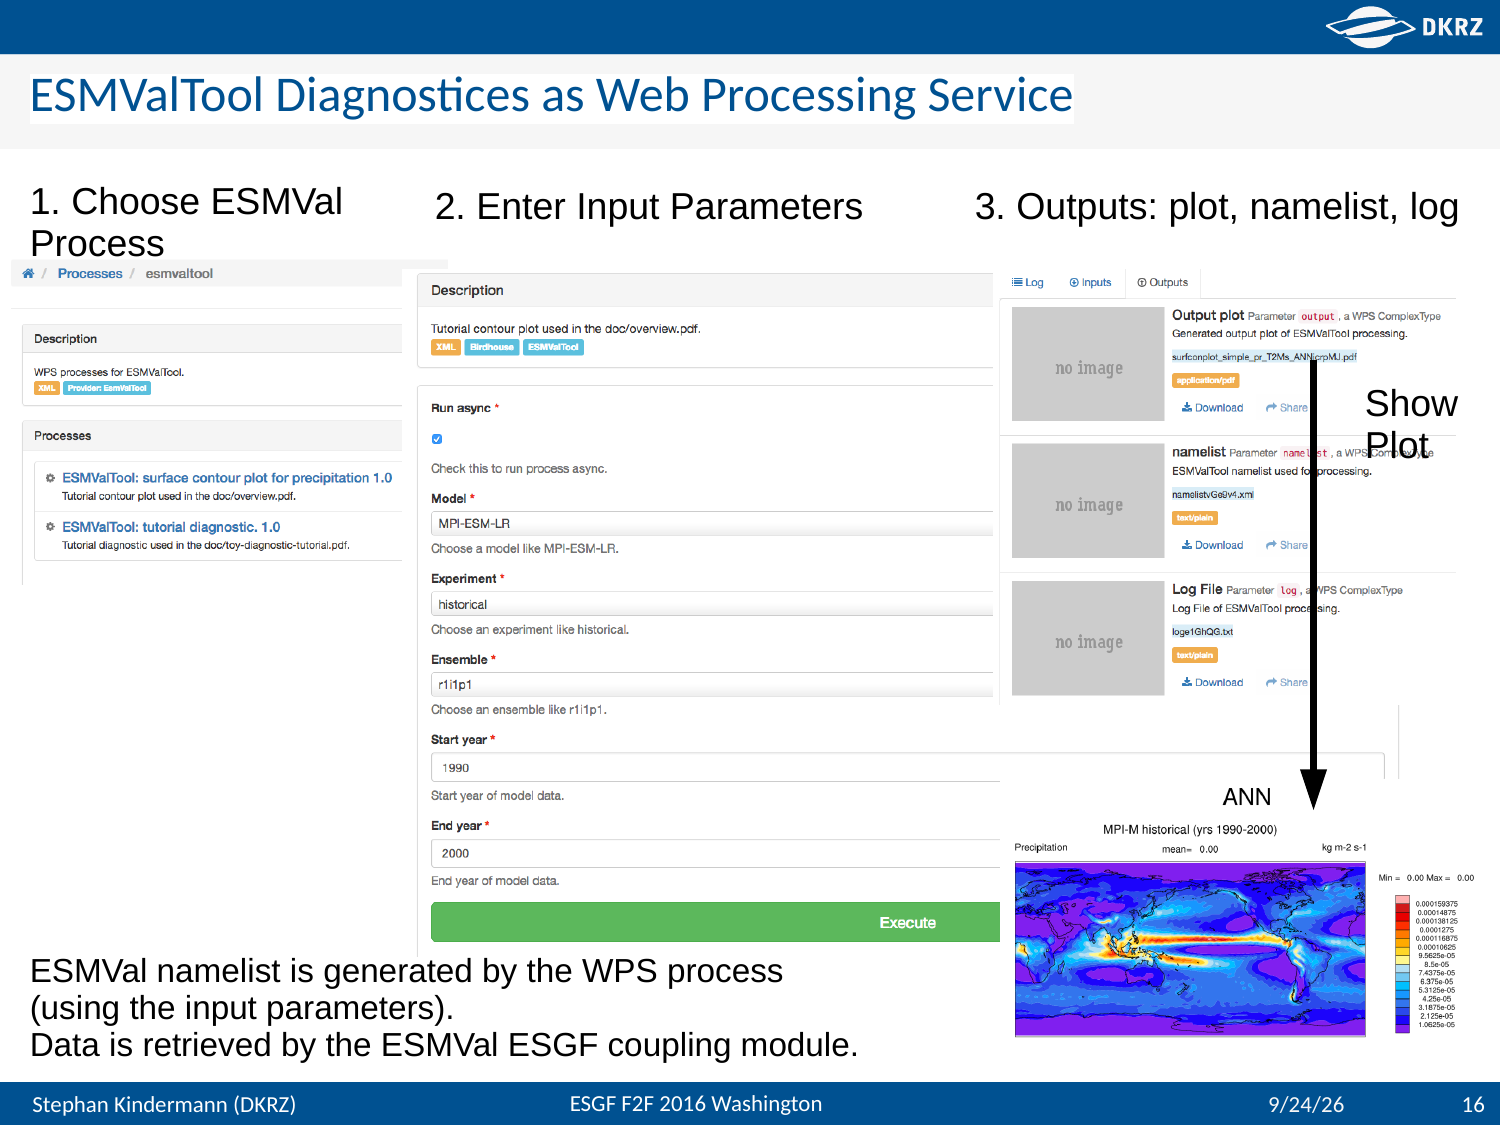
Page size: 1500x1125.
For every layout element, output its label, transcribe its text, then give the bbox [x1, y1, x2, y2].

text_box 2. Enter Input Parameters [420, 178, 960, 236]
text_box 3. Outputs: plot, namelist, log [960, 178, 1486, 236]
slide_number 12/1/16 [1187, 1082, 1360, 1125]
slide_number <number> [1376, 1082, 1500, 1125]
text_box Show Plot [1350, 375, 1486, 516]
text_box 1. Choose ESMVal Process [15, 172, 451, 272]
picture [0, 254, 1486, 1053]
text_box ESMVal namelist is generated by the WPS process (using the input parameters). Data is retrieved by the ESMVal ESGF coupling module. [15, 945, 1006, 1073]
title ESMValTool Diagnostices as Web Processing Service [0, 54, 1500, 149]
